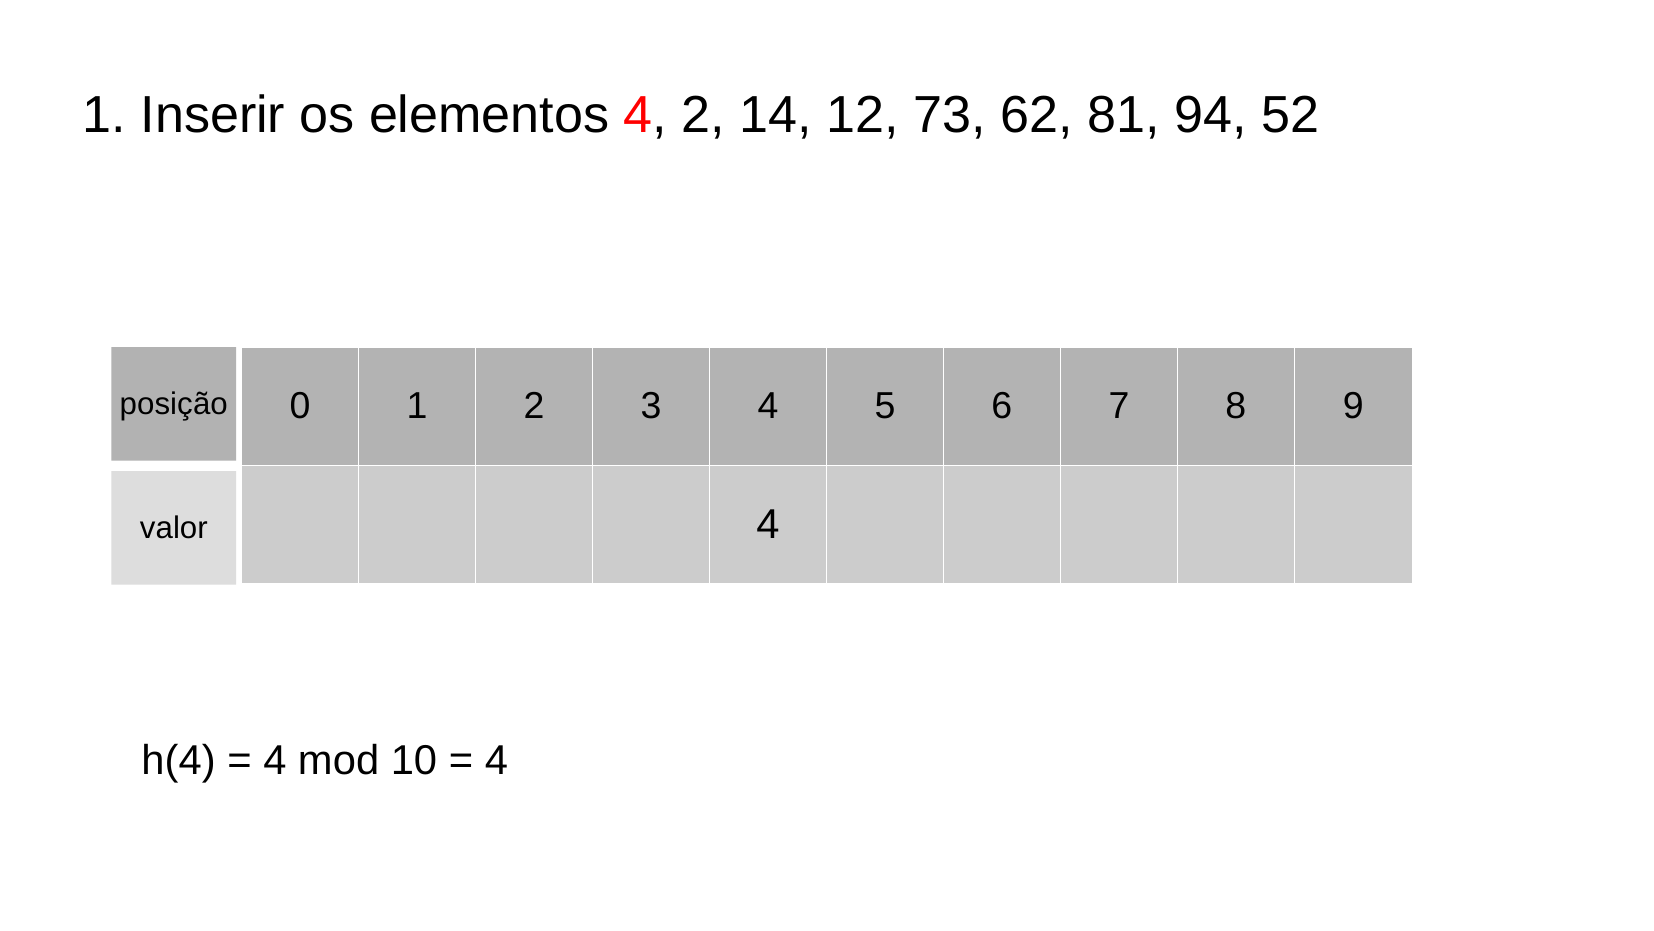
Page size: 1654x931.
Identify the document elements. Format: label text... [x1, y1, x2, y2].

table_header 3 [593, 348, 709, 465]
table_header 0 [242, 348, 358, 465]
table_cell [944, 466, 1060, 583]
table_header 6 [944, 348, 1060, 465]
table_header 7 [1061, 348, 1177, 465]
text_box valor [111, 471, 237, 585]
table_cell [242, 466, 358, 583]
table_cell 4 [710, 466, 826, 583]
table_header 9 [1295, 348, 1412, 465]
table_cell [1178, 466, 1294, 583]
table_header 1 [359, 348, 475, 465]
table_cell [827, 466, 943, 583]
table_header 4 [710, 348, 826, 465]
table_header 2 [476, 348, 592, 465]
table_header 8 [1178, 348, 1294, 465]
table_cell [1061, 466, 1177, 583]
title 1. Inserir os elementos 4, 2, 14, 12, 73, 62, 81, 94, 52 [82, 37, 1571, 193]
table_cell [476, 466, 592, 583]
table_cell [359, 466, 475, 583]
text_box h(4) = 4 mod 10 = 4 [126, 729, 603, 838]
text_box posição [111, 347, 237, 461]
table_cell [593, 466, 709, 583]
table_header 5 [827, 348, 943, 465]
table_cell [1295, 466, 1412, 583]
